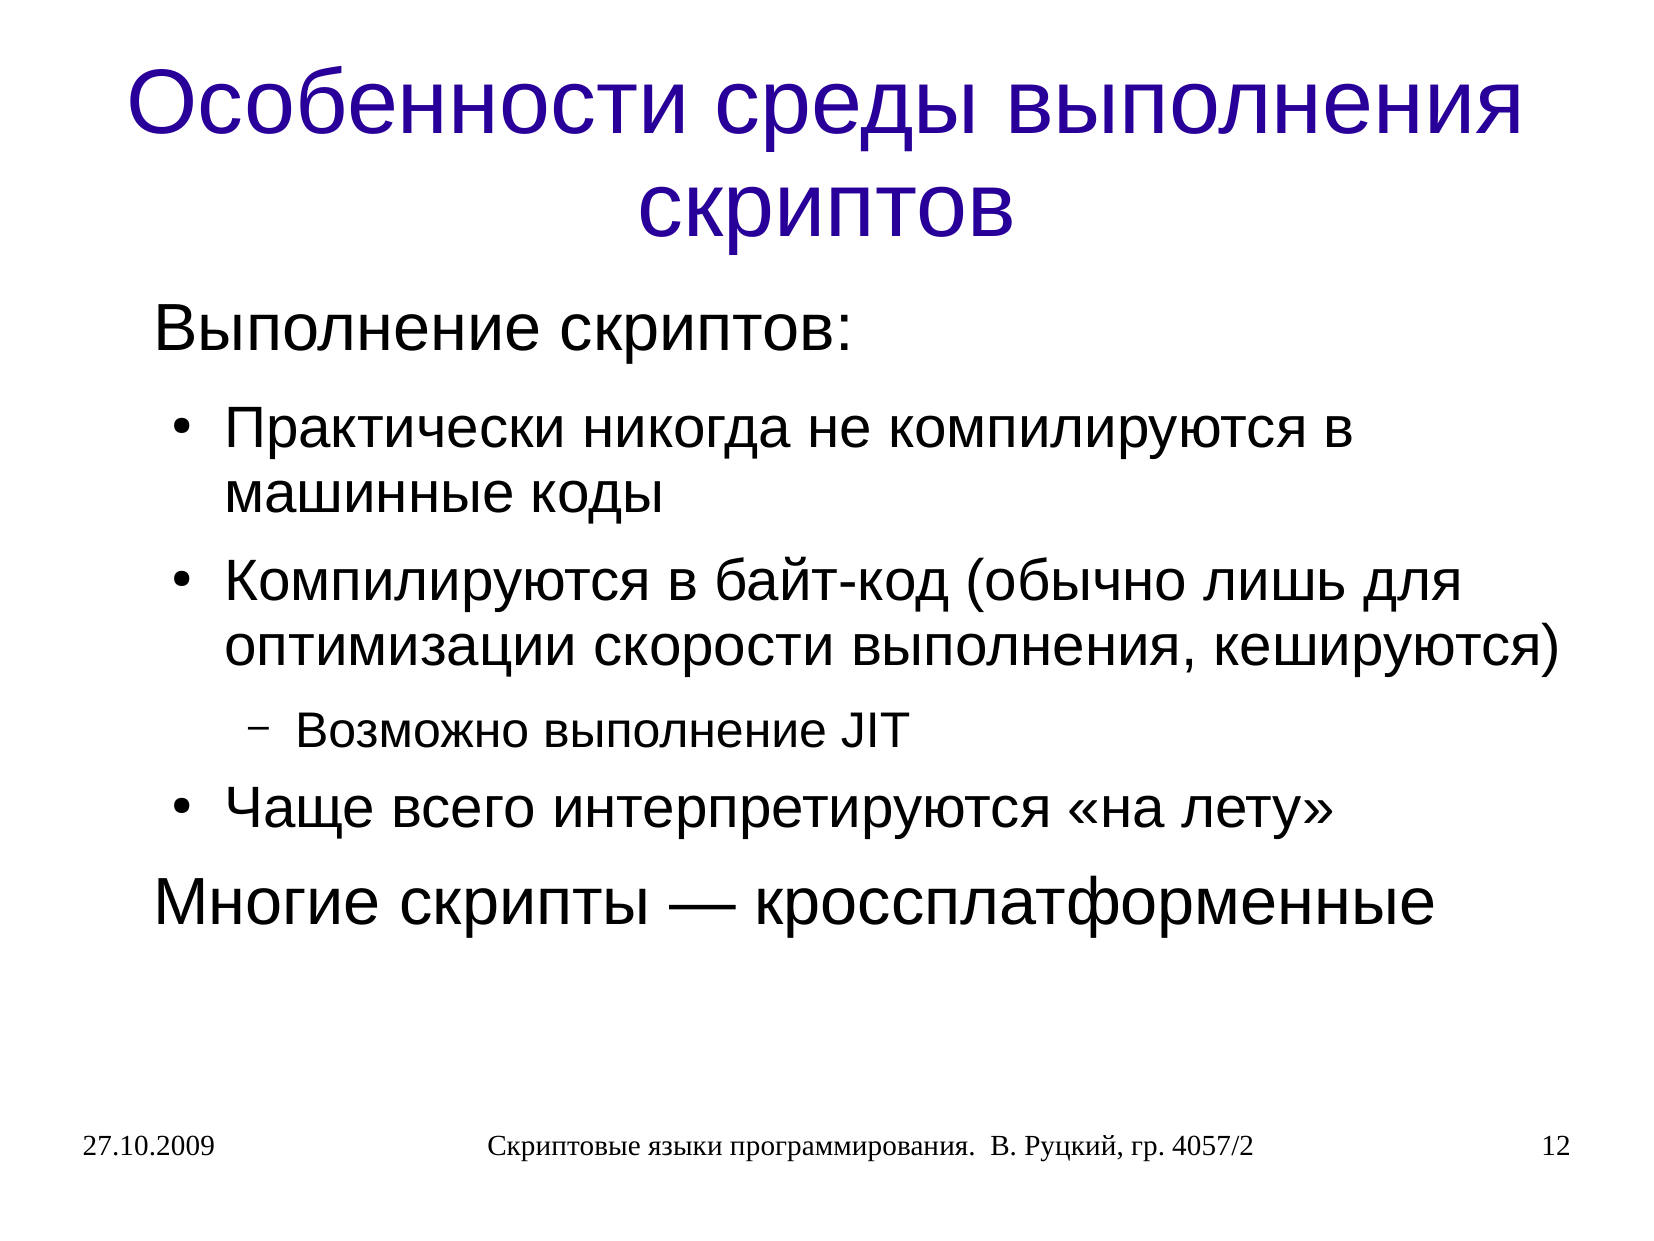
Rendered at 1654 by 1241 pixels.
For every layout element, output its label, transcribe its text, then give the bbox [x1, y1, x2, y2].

title Особенности среды выполнения скриптов [82, 50, 1571, 256]
list Выполнение скриптов: Практически никогда не компилируются в машинные коды Компилируются в байт-код (обычно лишь для оптимизации скорости выполнения, кешируются) Возможно выполнение JIT Чаще всего интерпретируются «на лету» Многие скрипты — кроссплатформенные [82, 290, 1571, 1109]
